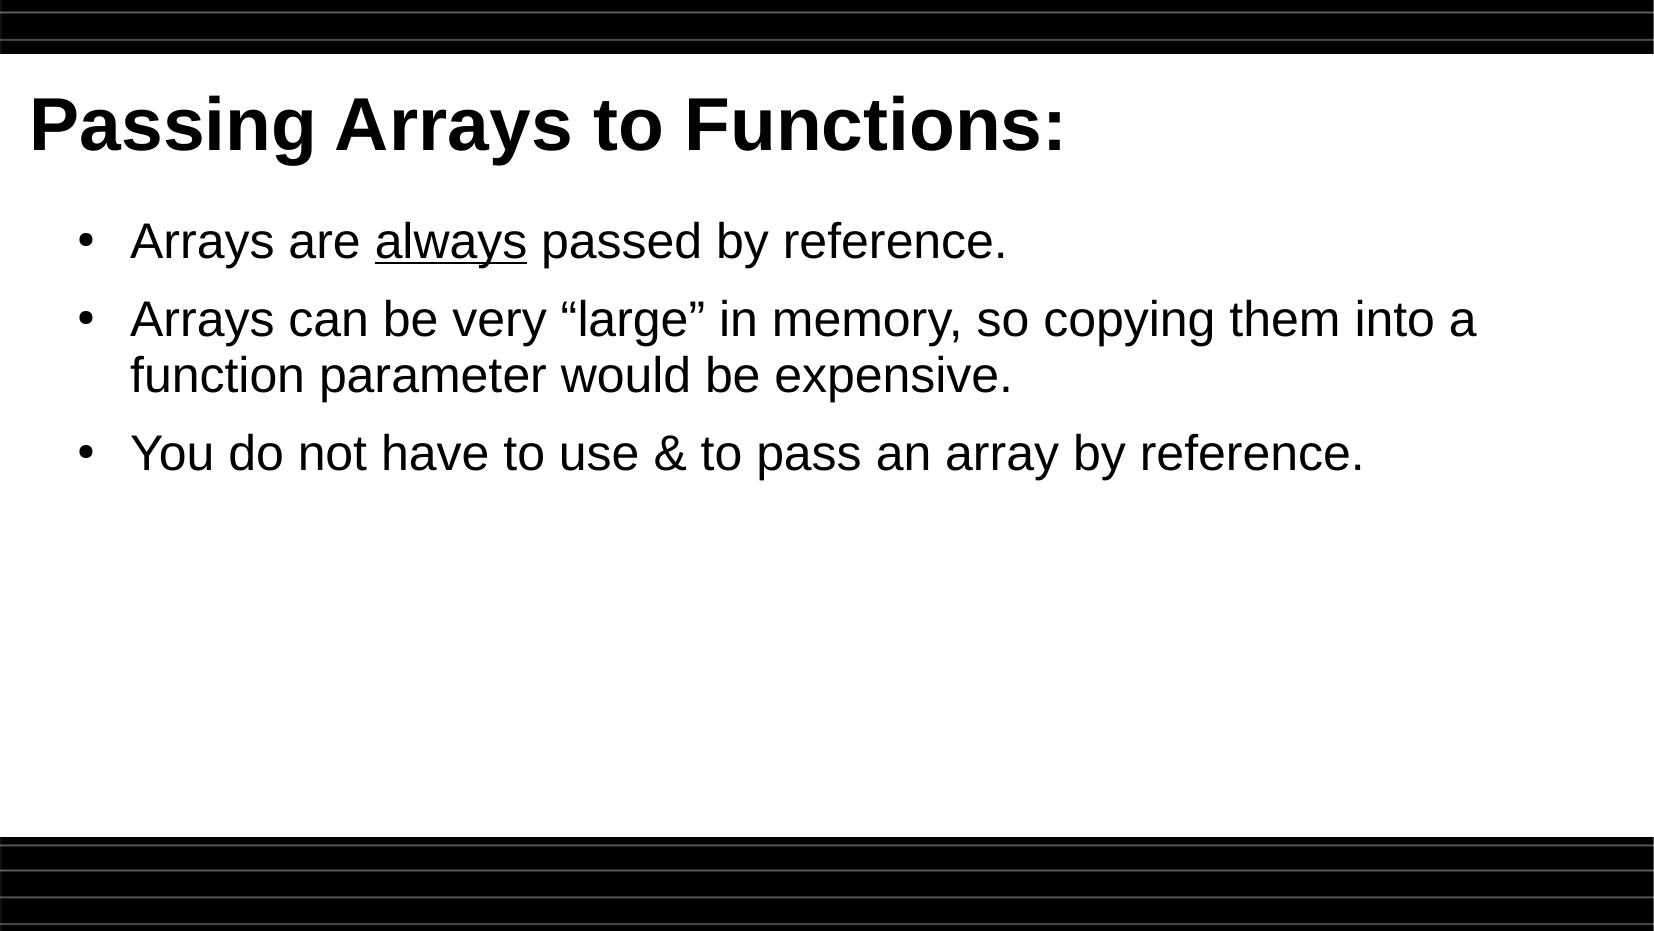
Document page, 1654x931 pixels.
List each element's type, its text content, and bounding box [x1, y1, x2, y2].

text_box Passing Arrays to Functions: [15, 75, 1546, 174]
list Arrays are always passed by reference. Arrays can be very “large” in memory, so copying them into a function parameter would be expensive. You do not have to use & to pass an array by reference. [59, 213, 1636, 826]
picture [0, 0, 1654, 54]
picture [0, 837, 1654, 931]
